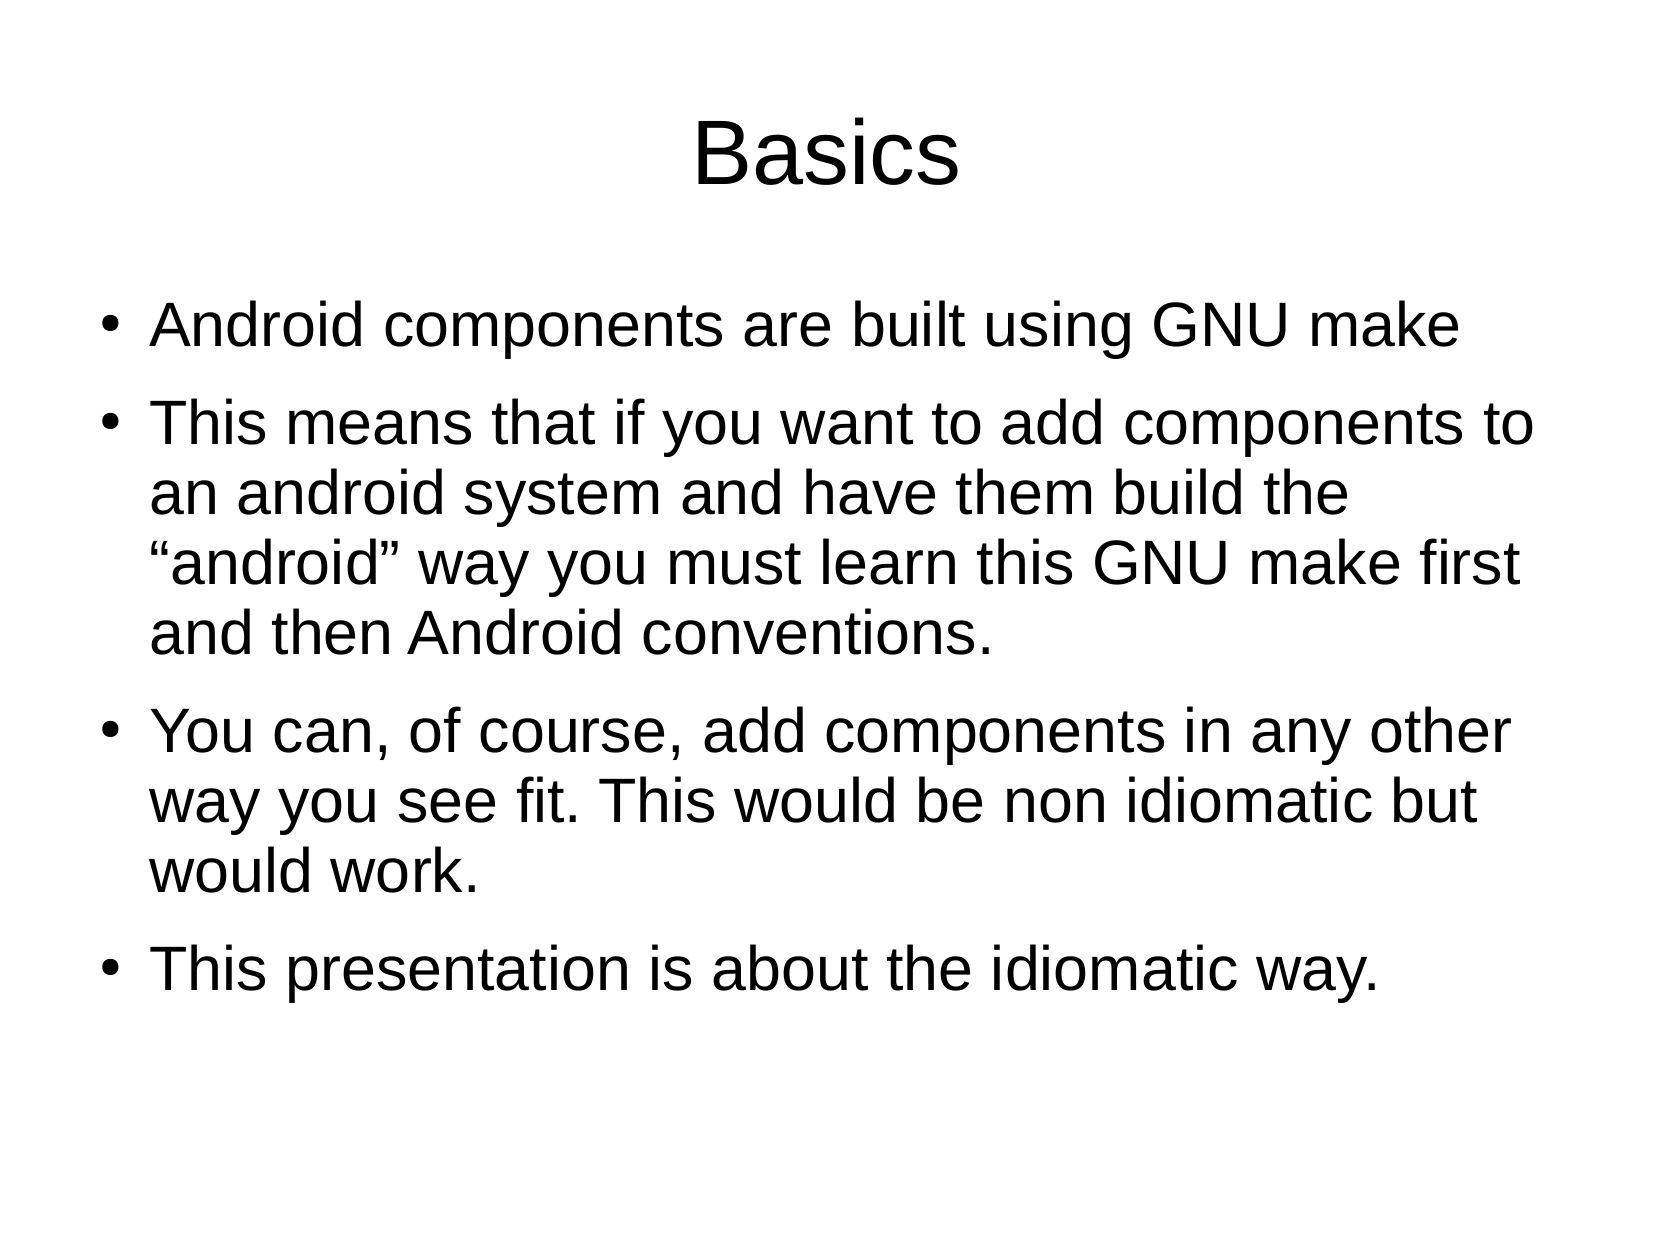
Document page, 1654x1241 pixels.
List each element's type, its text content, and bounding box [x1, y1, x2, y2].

list Android components are built using GNU make This means that if you want to add components to an android system and have them build the “android” way you must learn this GNU make first and then Android conventions. You can, of course, add components in any other way you see fit. This would be non idiomatic but would work. This presentation is about the idiomatic way. [82, 290, 1571, 1010]
title Basics [82, 49, 1571, 257]
